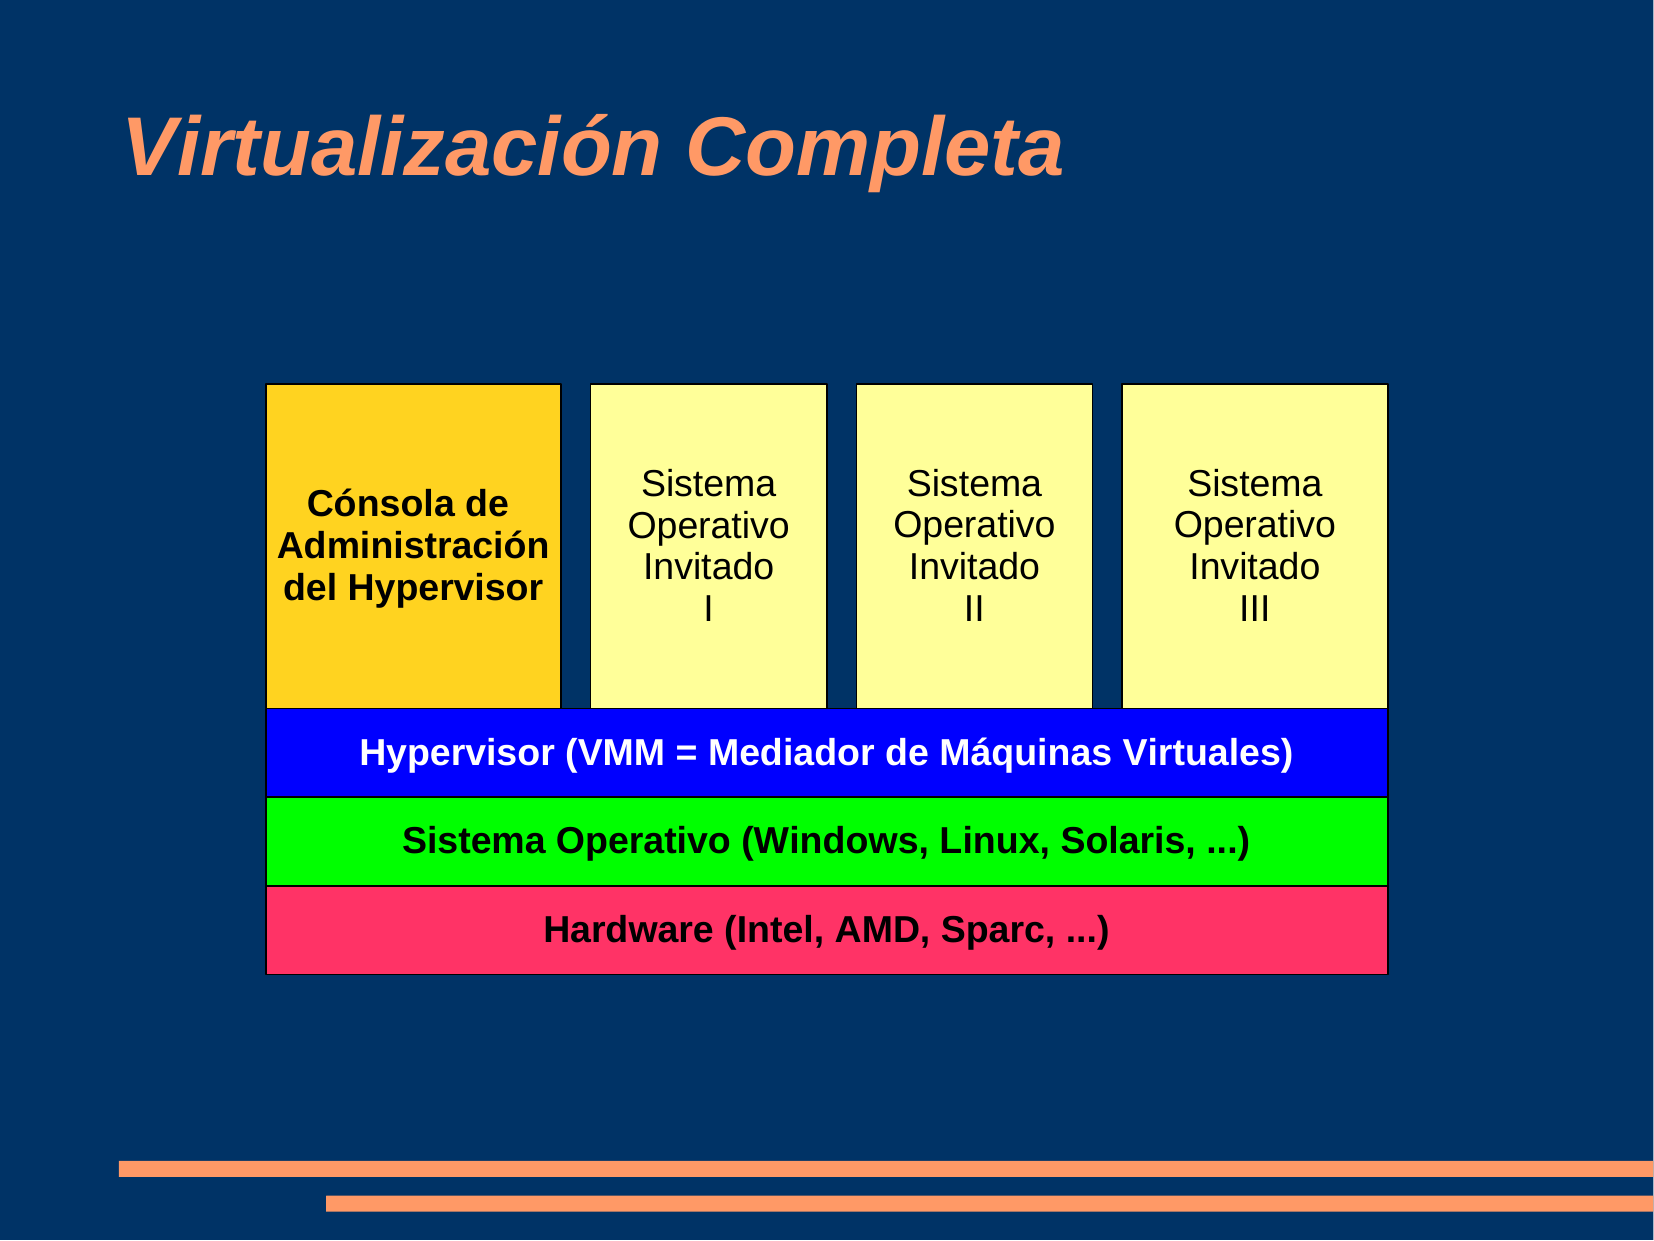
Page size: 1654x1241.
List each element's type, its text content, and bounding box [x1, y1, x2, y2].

text_box Sistema Operativo Invitado I [590, 384, 827, 708]
text_box Sistema Operativo Invitado III [1122, 383, 1388, 708]
text_box Sistema Operativo Invitado II [856, 383, 1093, 708]
text_box Sistema Operativo (Windows, Linux, Solaris, ...) [265, 798, 1388, 886]
text_box Cónsola de Administración del Hypervisor [265, 383, 562, 709]
text_box Hardware (Intel, AMD, Sparc, ...)‏ [265, 886, 1388, 975]
title Virtualización Completa [121, 53, 1534, 246]
text_box Hypervisor (VMM = Mediador de Máquinas Virtuales)‏ [265, 708, 1388, 798]
